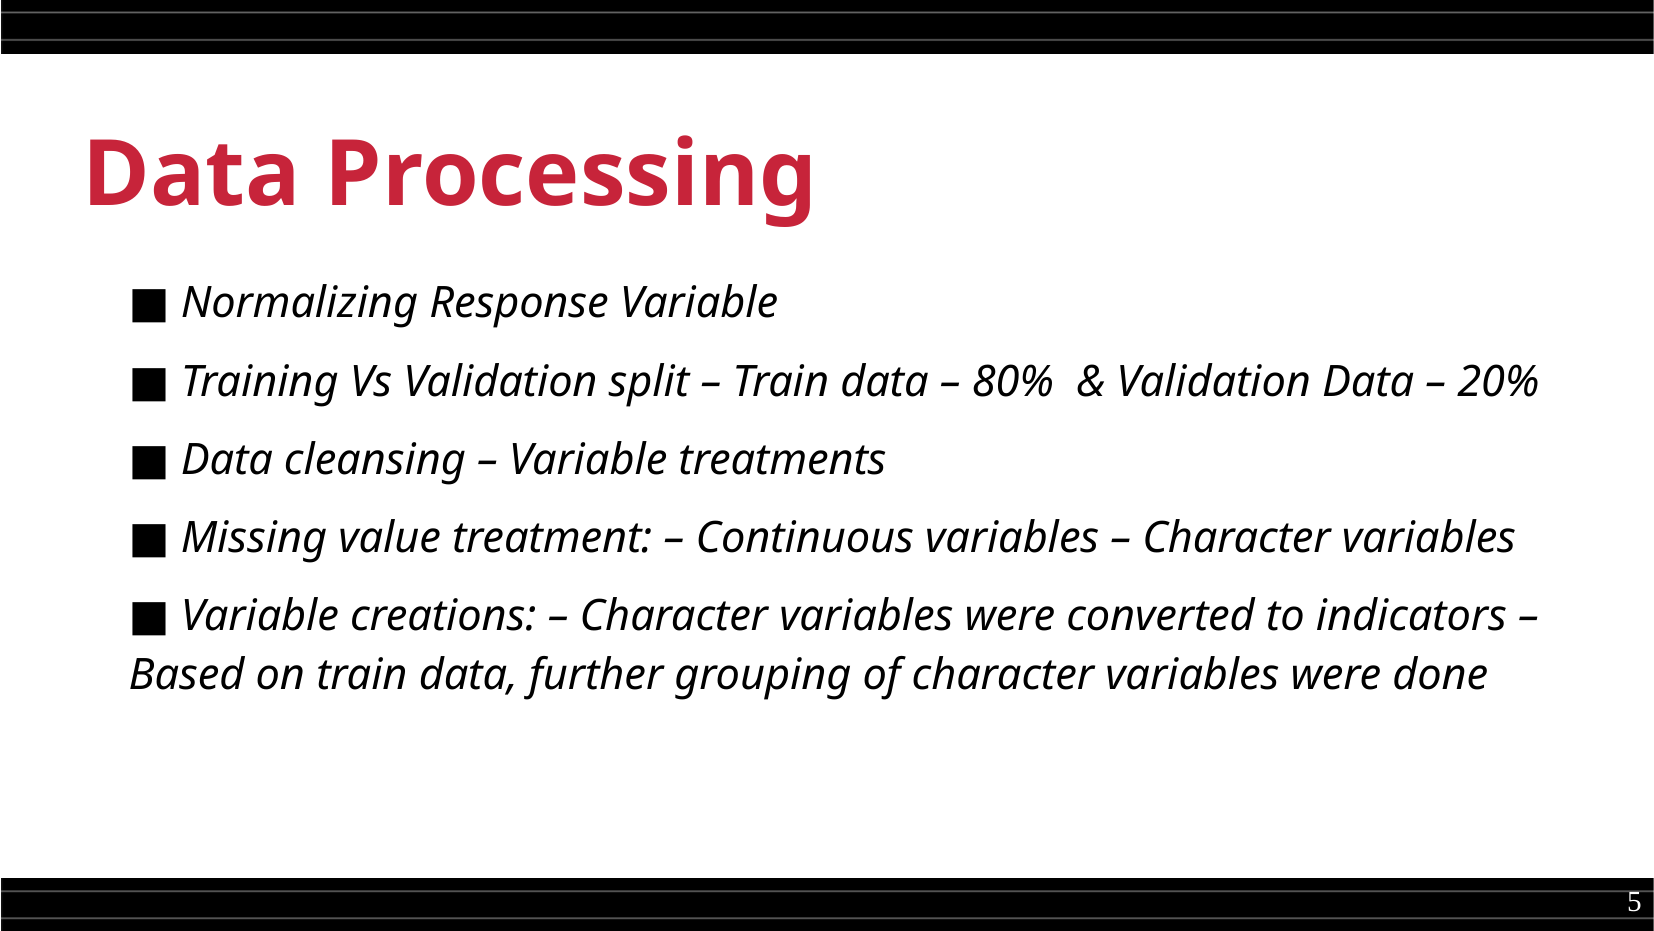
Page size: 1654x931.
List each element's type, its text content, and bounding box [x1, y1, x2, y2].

list ■ Normalizing Response Variable ■ Training Vs Validation split – Train data – 80% & Validation Data – 20% ■ Data cleansing – Variable treatments ■ Missing value treatment: – Continuous variables – Character variables ■ Variable creations: – Character variables were converted to indicators – Based on train data, further grouping of character variables were done [82, 271, 1571, 758]
picture [1, 878, 1654, 931]
title Data Processing [82, 92, 1571, 249]
picture [1, 0, 1654, 54]
